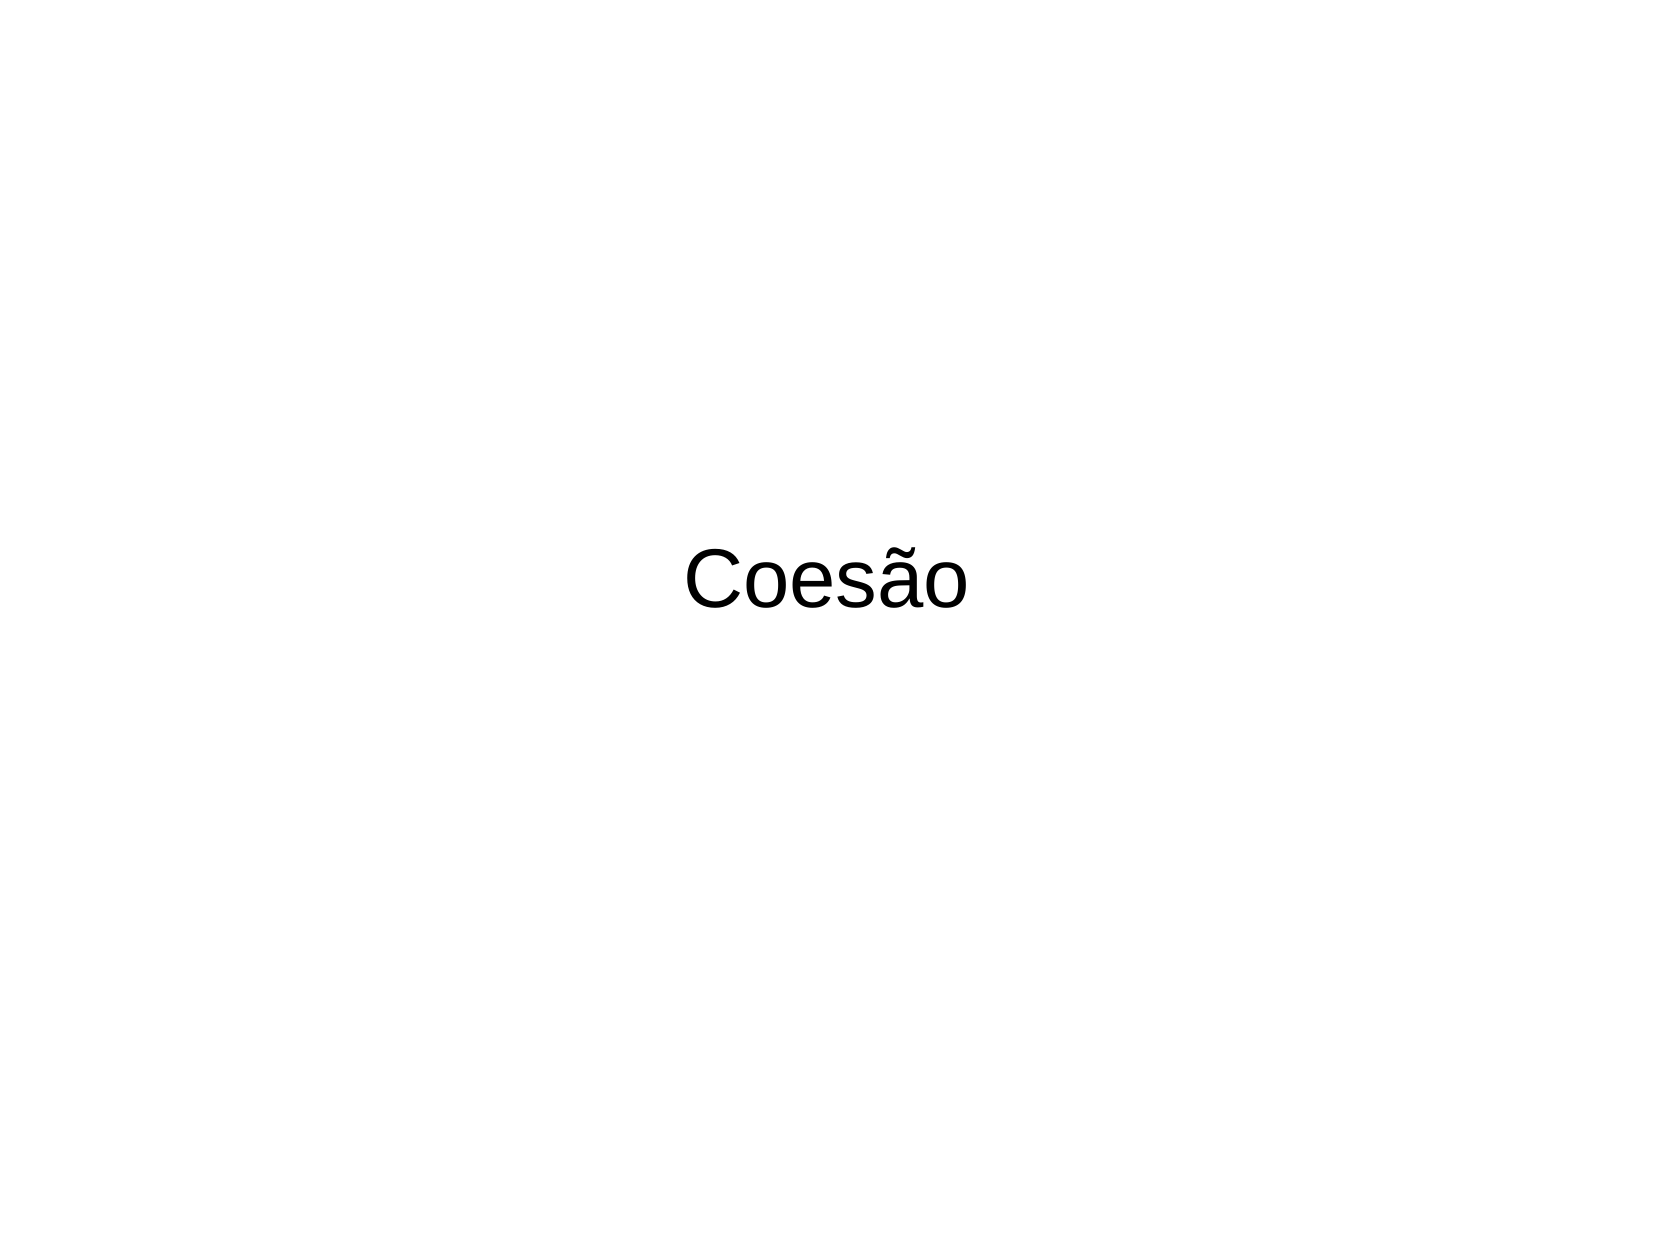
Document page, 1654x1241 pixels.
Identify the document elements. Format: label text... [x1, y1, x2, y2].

subtitle Coesão [82, 49, 1571, 1109]
